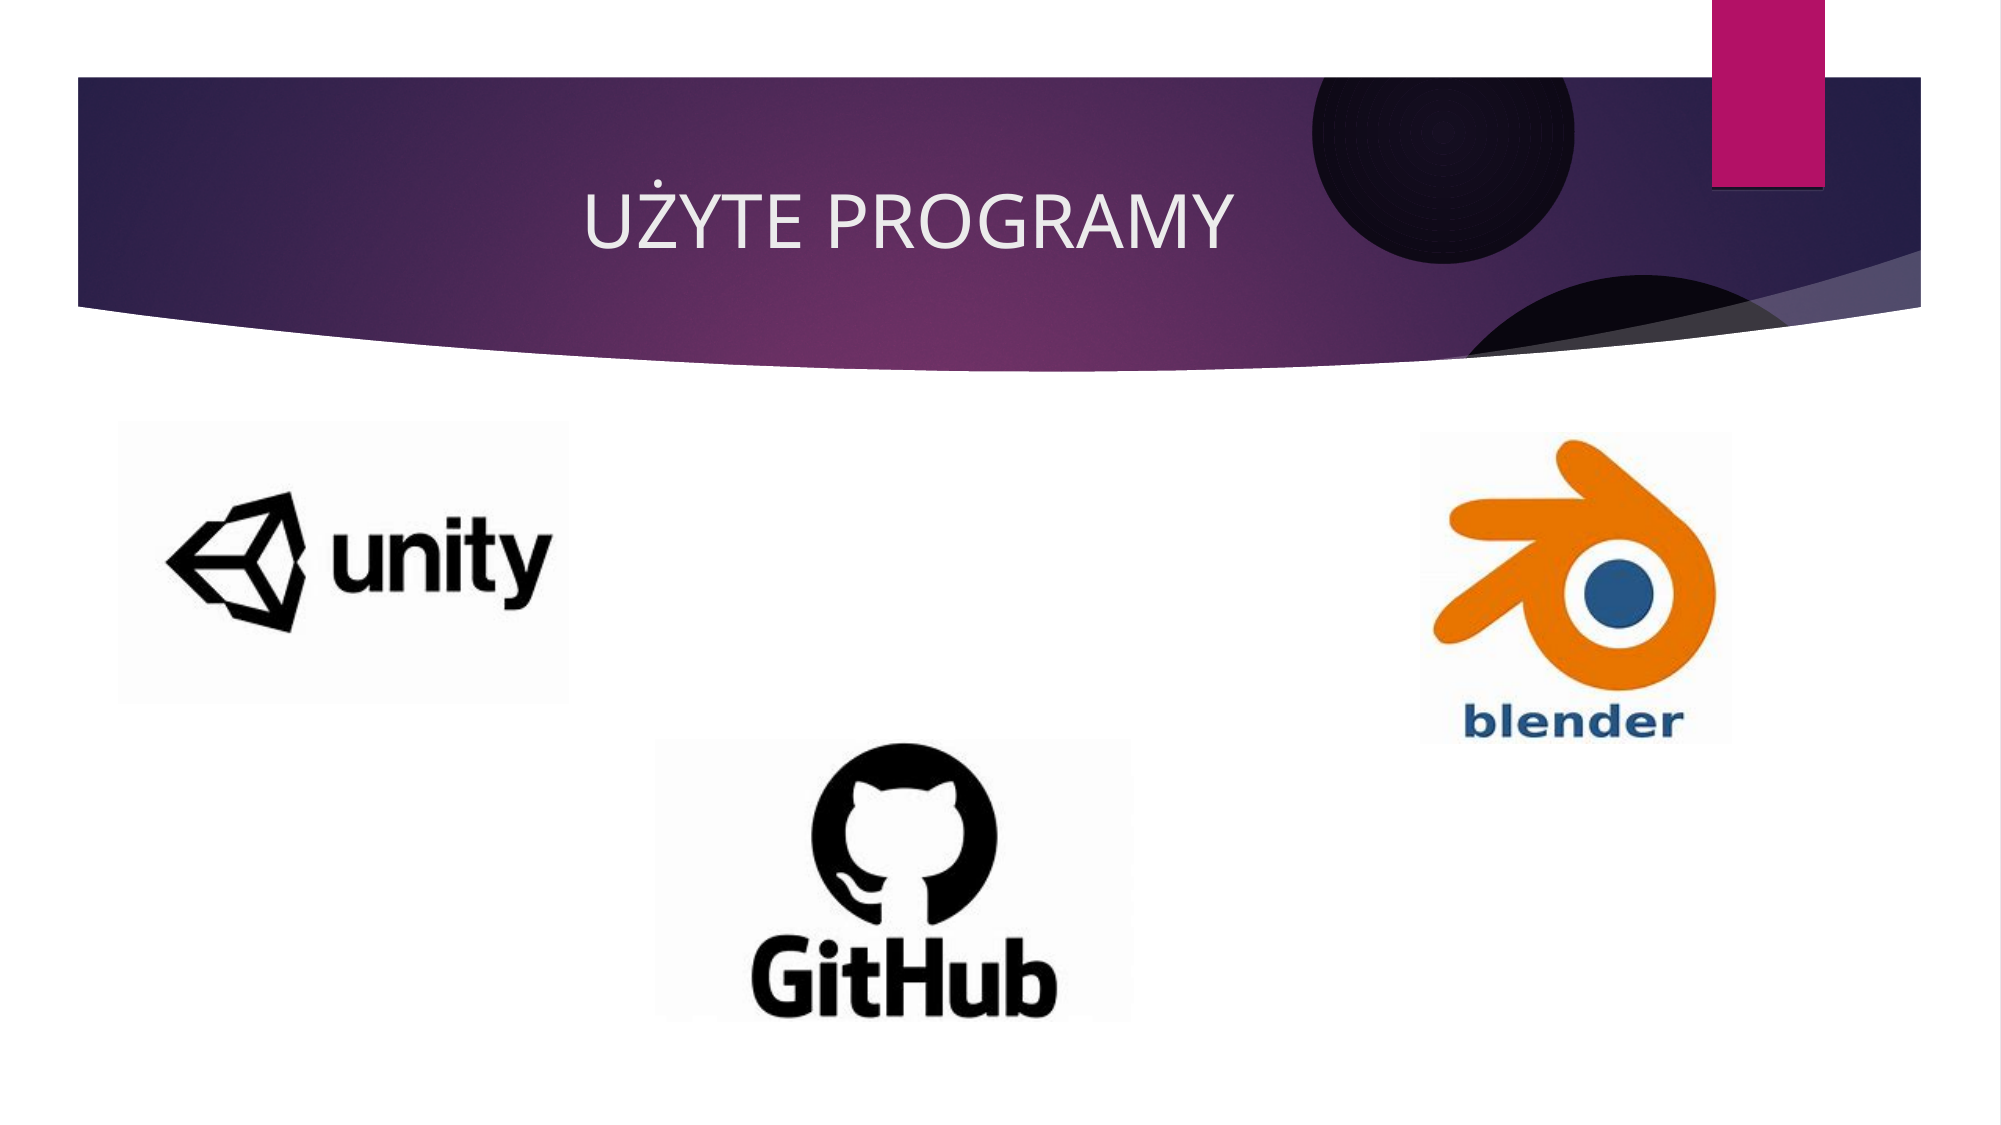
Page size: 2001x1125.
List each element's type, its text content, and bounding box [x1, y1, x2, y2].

picture [655, 739, 1134, 1022]
title UŻYTE PROGRAMY [189, 161, 1627, 278]
picture [1420, 433, 1732, 744]
picture [118, 421, 569, 704]
